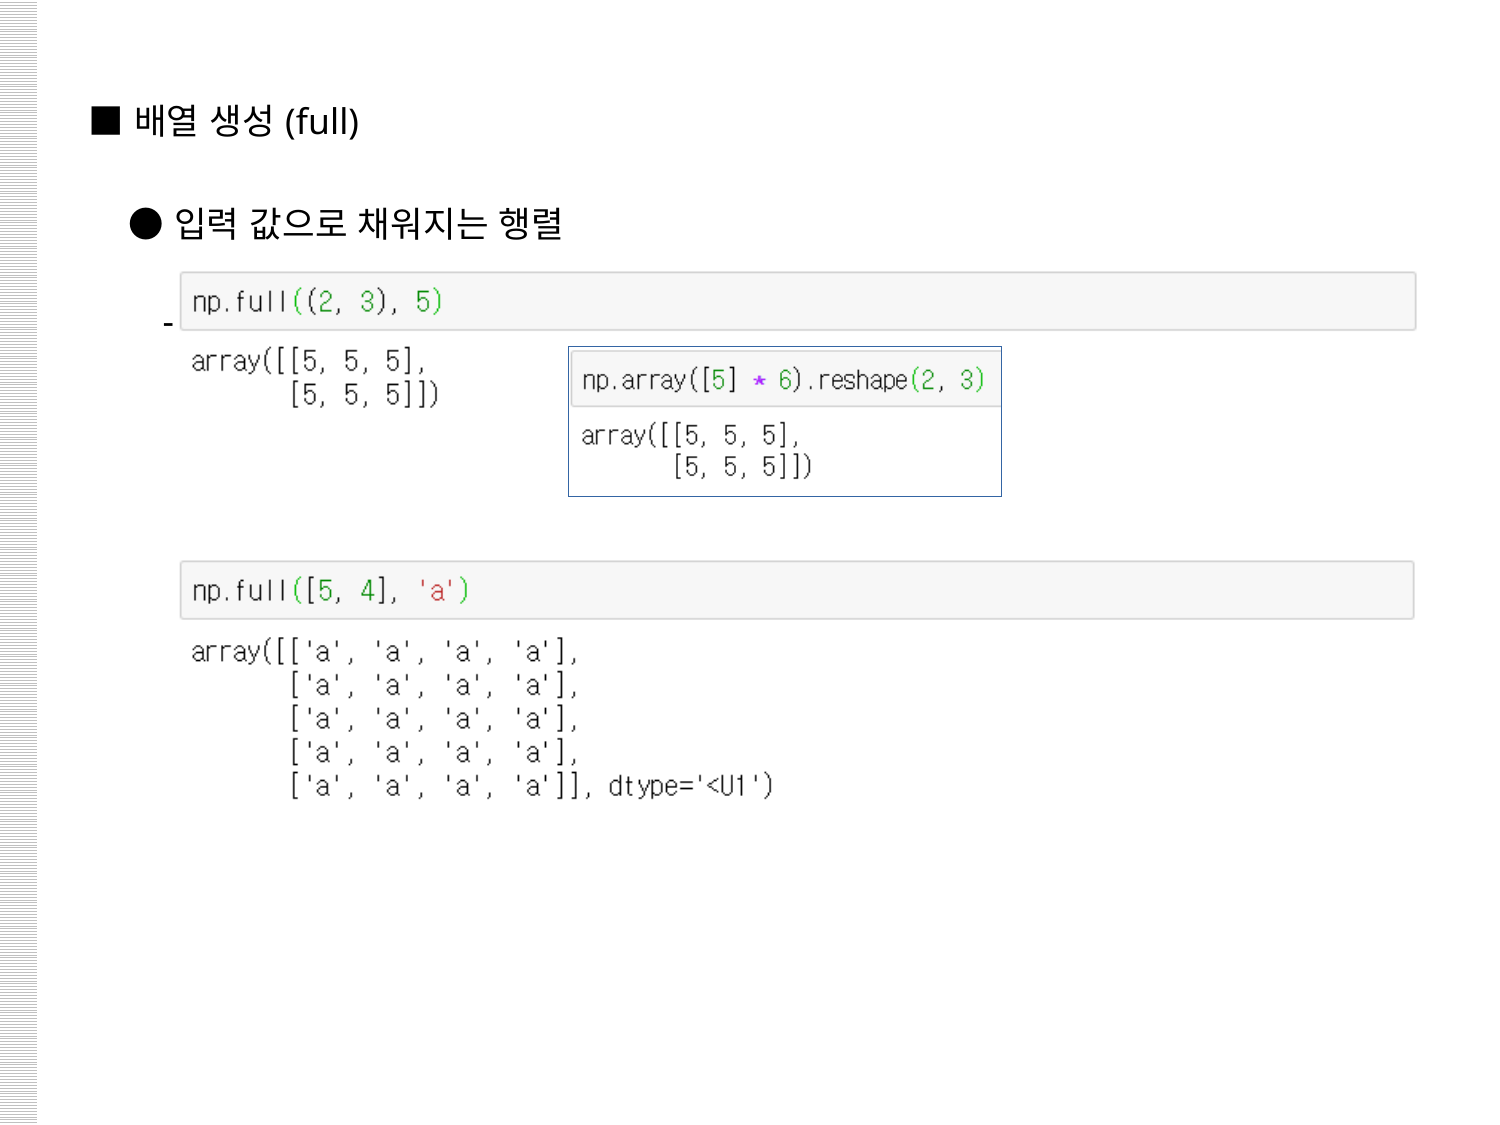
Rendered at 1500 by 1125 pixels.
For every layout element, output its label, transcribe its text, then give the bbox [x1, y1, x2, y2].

text_box ■ 배열 생성 (full) ● 입력 값으로 채워지는 행렬 - full((shape), value) [73, 33, 1453, 990]
picture [177, 267, 1420, 497]
